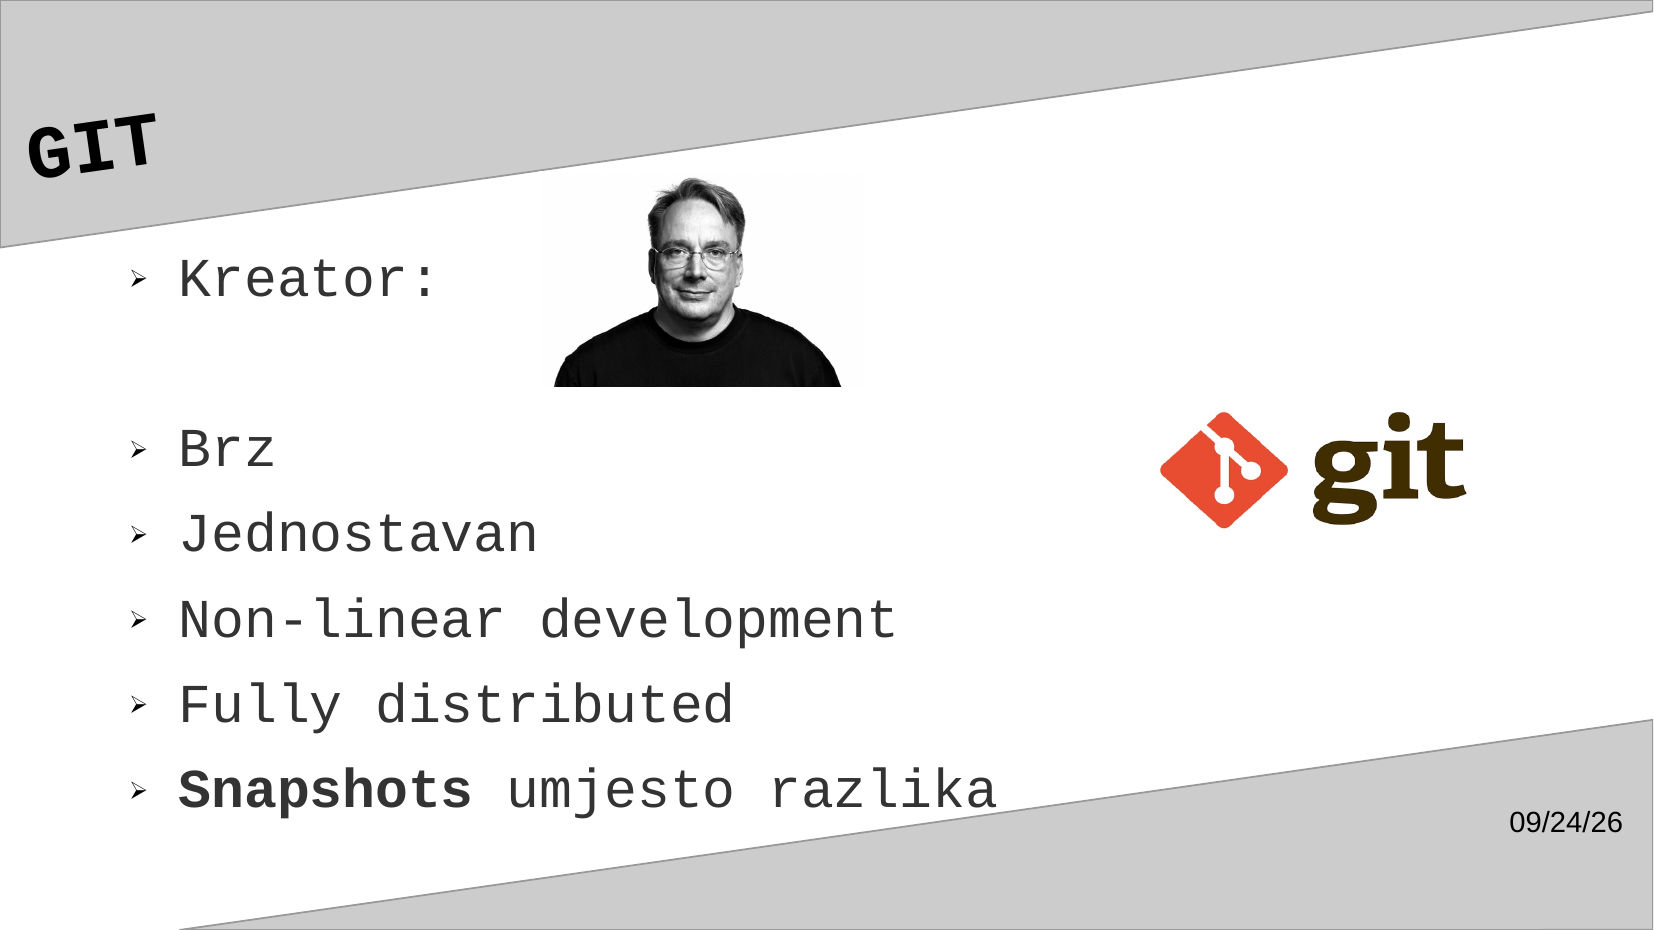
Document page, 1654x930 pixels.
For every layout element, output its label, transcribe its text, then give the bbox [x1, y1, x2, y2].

picture [539, 171, 863, 387]
list Kreator: Brz Jednostavan Non-linear development Fully distributed Snapshots umjesto razlika [112, 250, 1493, 828]
picture [975, 309, 1650, 630]
title GIT [16, 0, 1501, 239]
